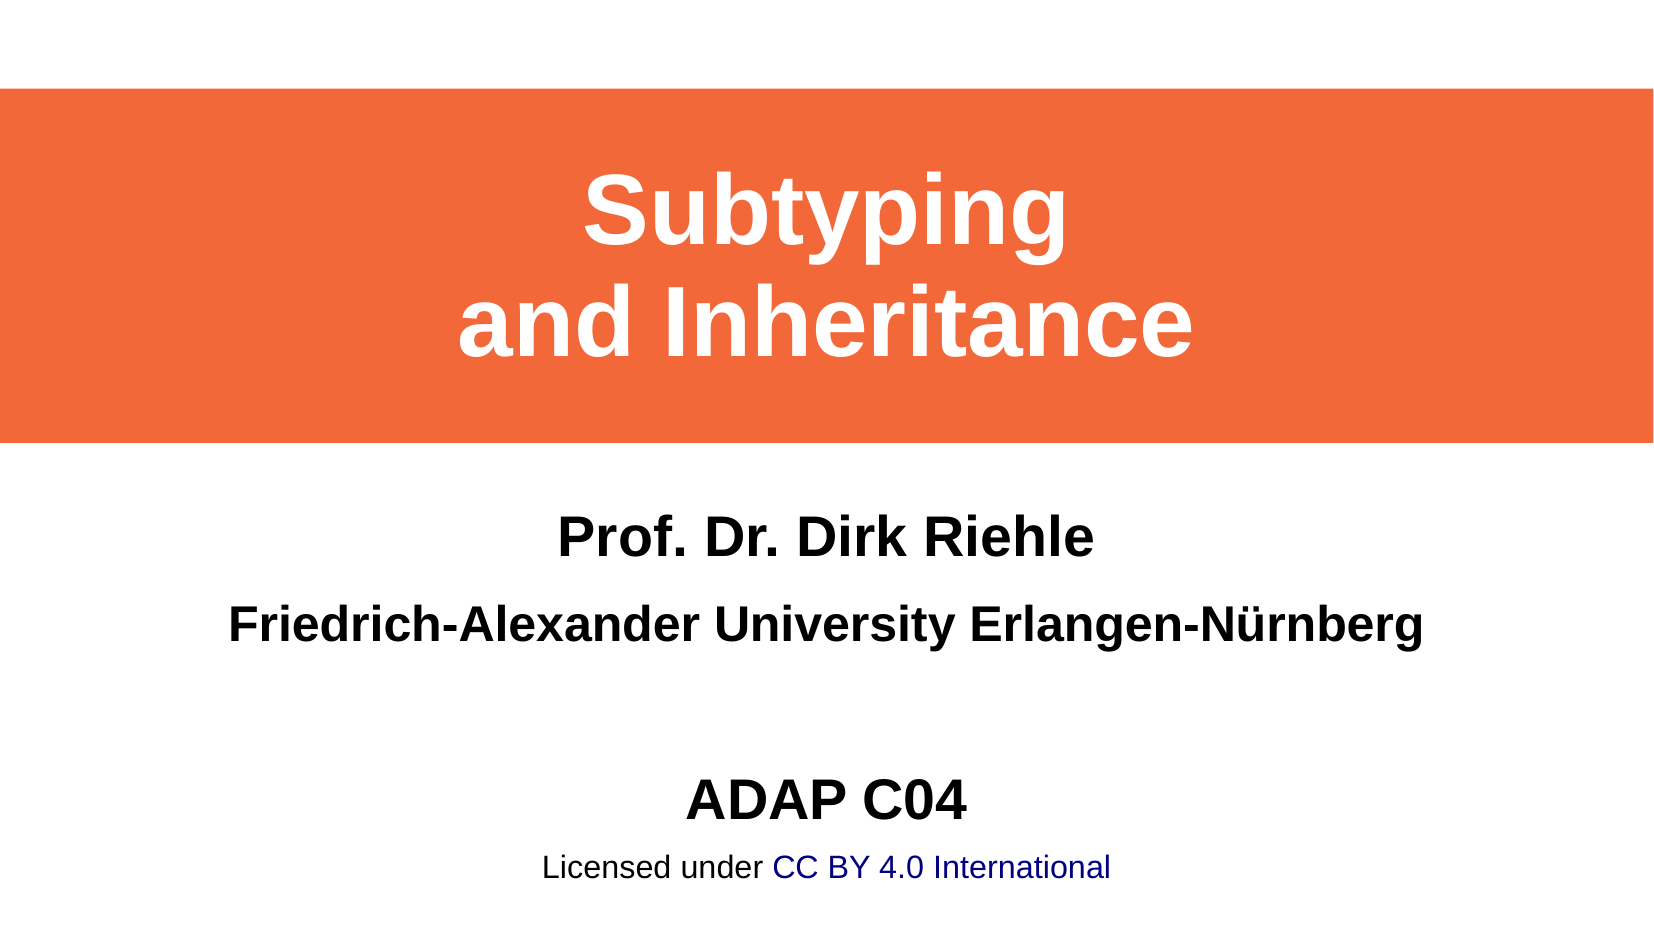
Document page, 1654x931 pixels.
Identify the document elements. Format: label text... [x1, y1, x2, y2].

subtitle Prof. Dr. Dirk Riehle Friedrich-Alexander University Erlangen-Nürnberg ADAP C04 Licensed under CC BY 4.0 International [29, 472, 1625, 886]
title Subtyping and Inheritance [0, 88, 1654, 443]
